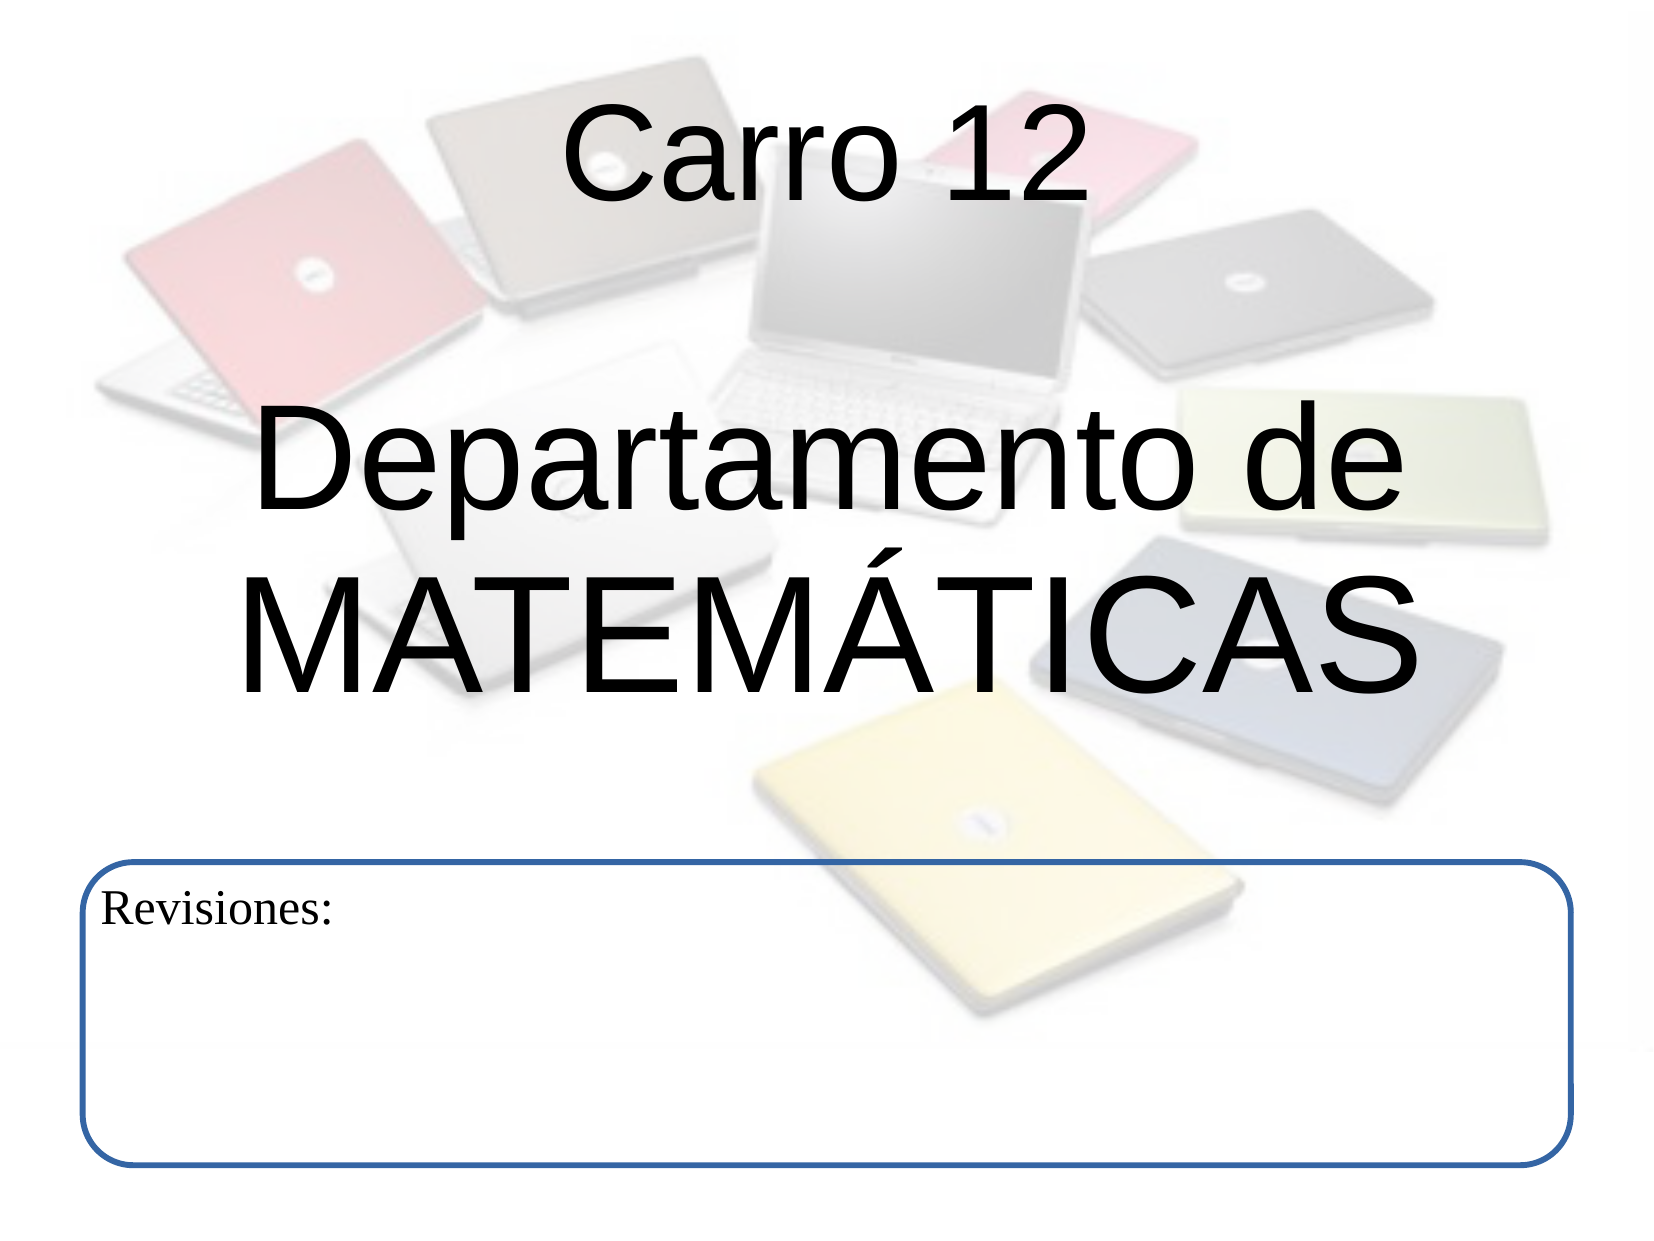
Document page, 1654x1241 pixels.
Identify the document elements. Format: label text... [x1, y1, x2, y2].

title Carro 12 [82, 49, 1571, 257]
text_box Departamento de MATEMÁTICAS [219, 366, 1441, 736]
